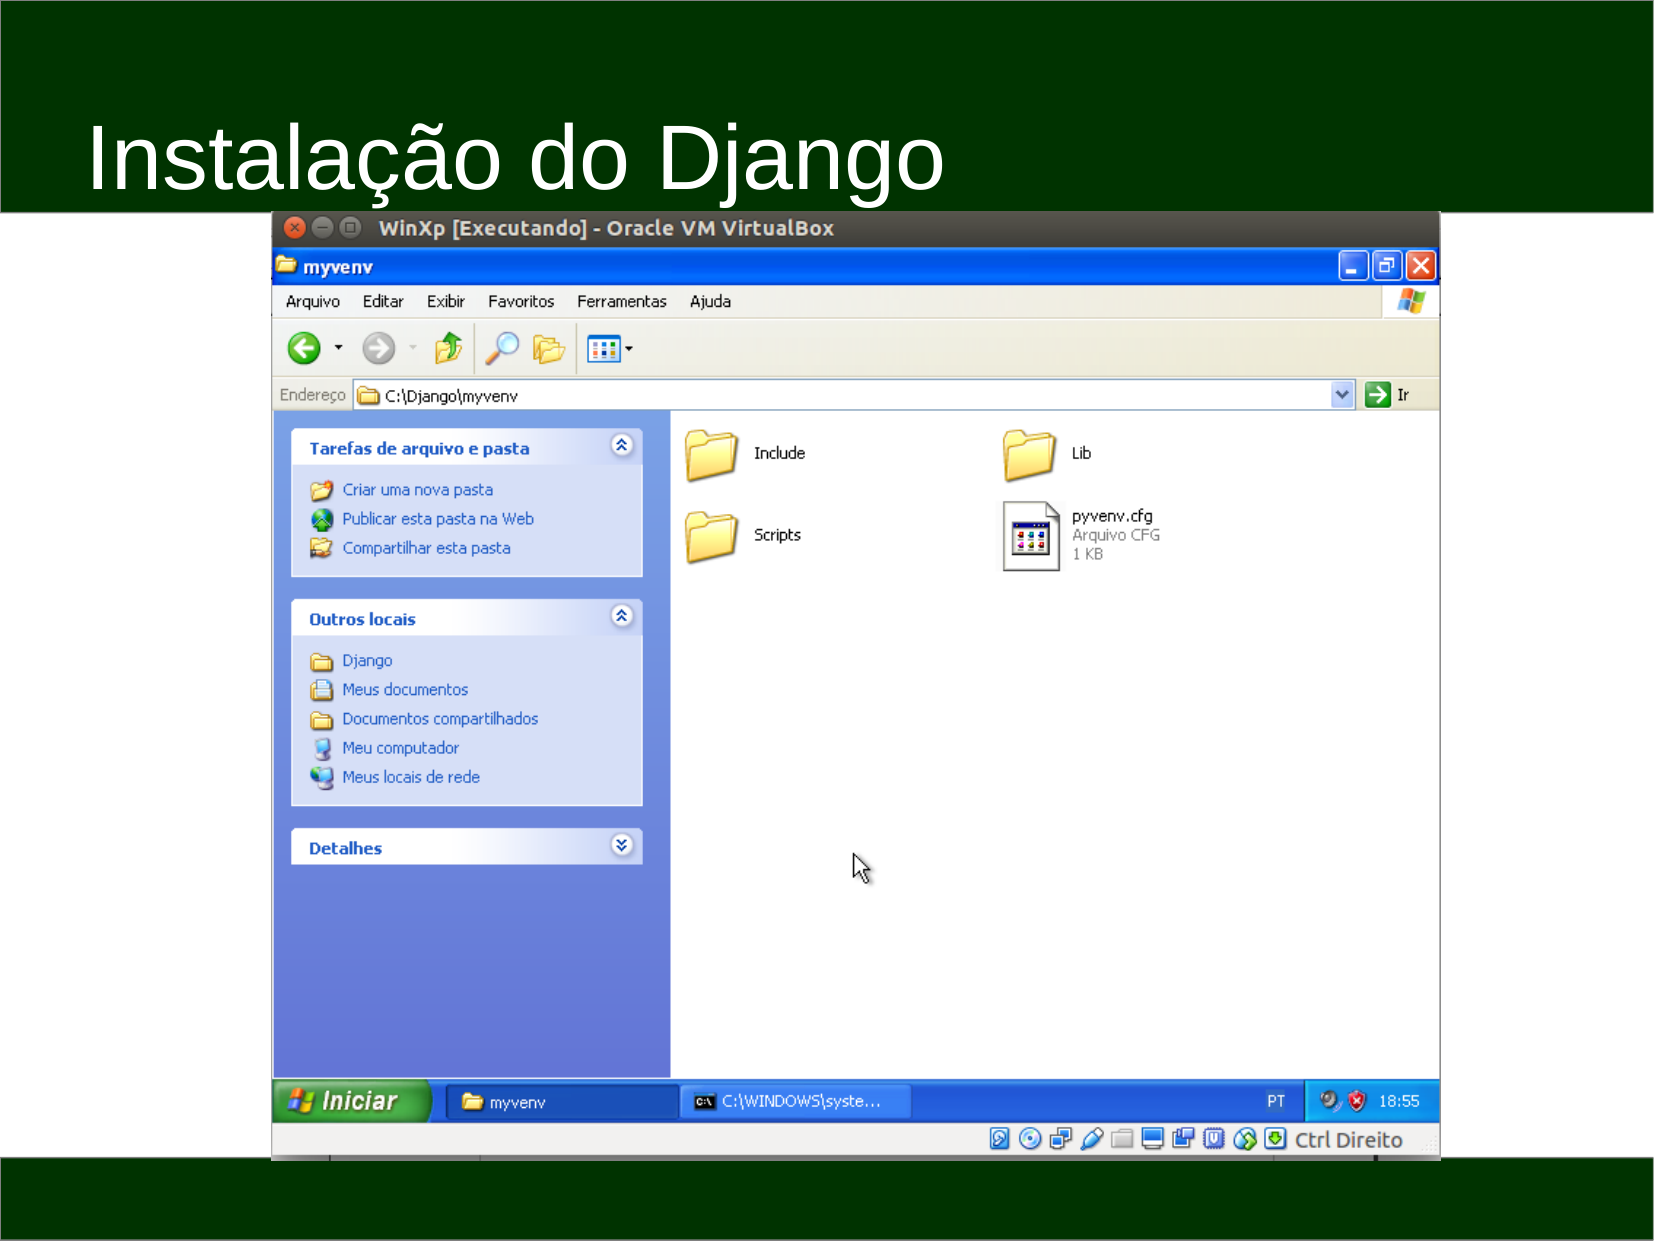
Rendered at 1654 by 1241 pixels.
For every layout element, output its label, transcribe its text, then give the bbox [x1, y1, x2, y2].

text_box [0, 0, 1654, 213]
text_box [0, 1157, 1654, 1241]
text_box Instalação do Django [71, 93, 1146, 314]
picture [271, 211, 1441, 1161]
